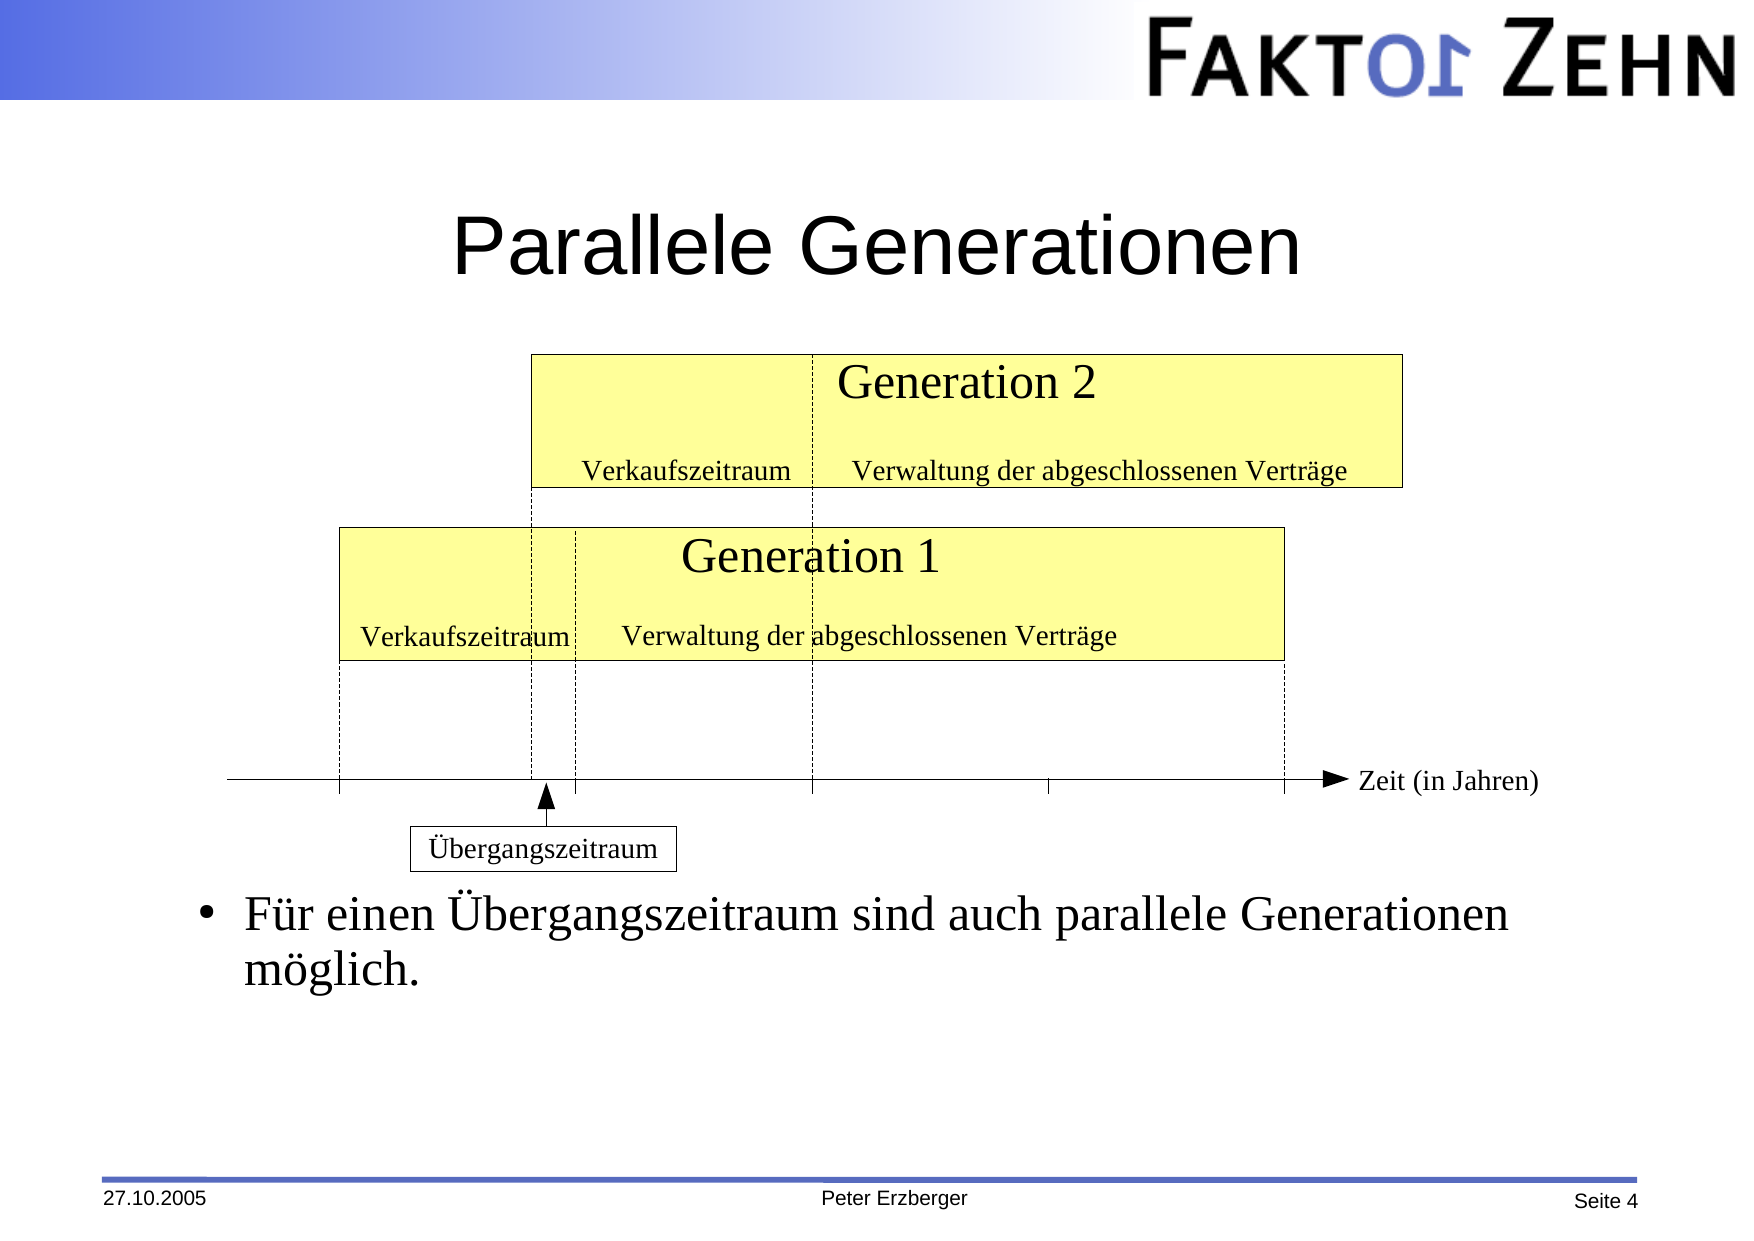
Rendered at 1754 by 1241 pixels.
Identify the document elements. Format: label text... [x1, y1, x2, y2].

text_box Generation 1 [339, 527, 1285, 661]
text_box Verwaltung der abgeschlossenen Verträge [812, 454, 1388, 488]
picture [1133, 2, 1749, 105]
text_box Zeit (in Jahren) [1358, 764, 1565, 798]
title Parallele Generationen [179, 142, 1576, 349]
text_box Für einen Übergangszeitraum sind auch parallele Generationen möglich. [103, 885, 1639, 1058]
text_box Generation 2 [531, 354, 1403, 488]
text_box Übergangszeitraum [410, 826, 677, 872]
text_box Verkaufszeitraum [354, 620, 576, 654]
text_box Verkaufszeitraum [575, 454, 798, 488]
text_box Verwaltung der abgeschlossenen Verträge [581, 619, 1158, 653]
